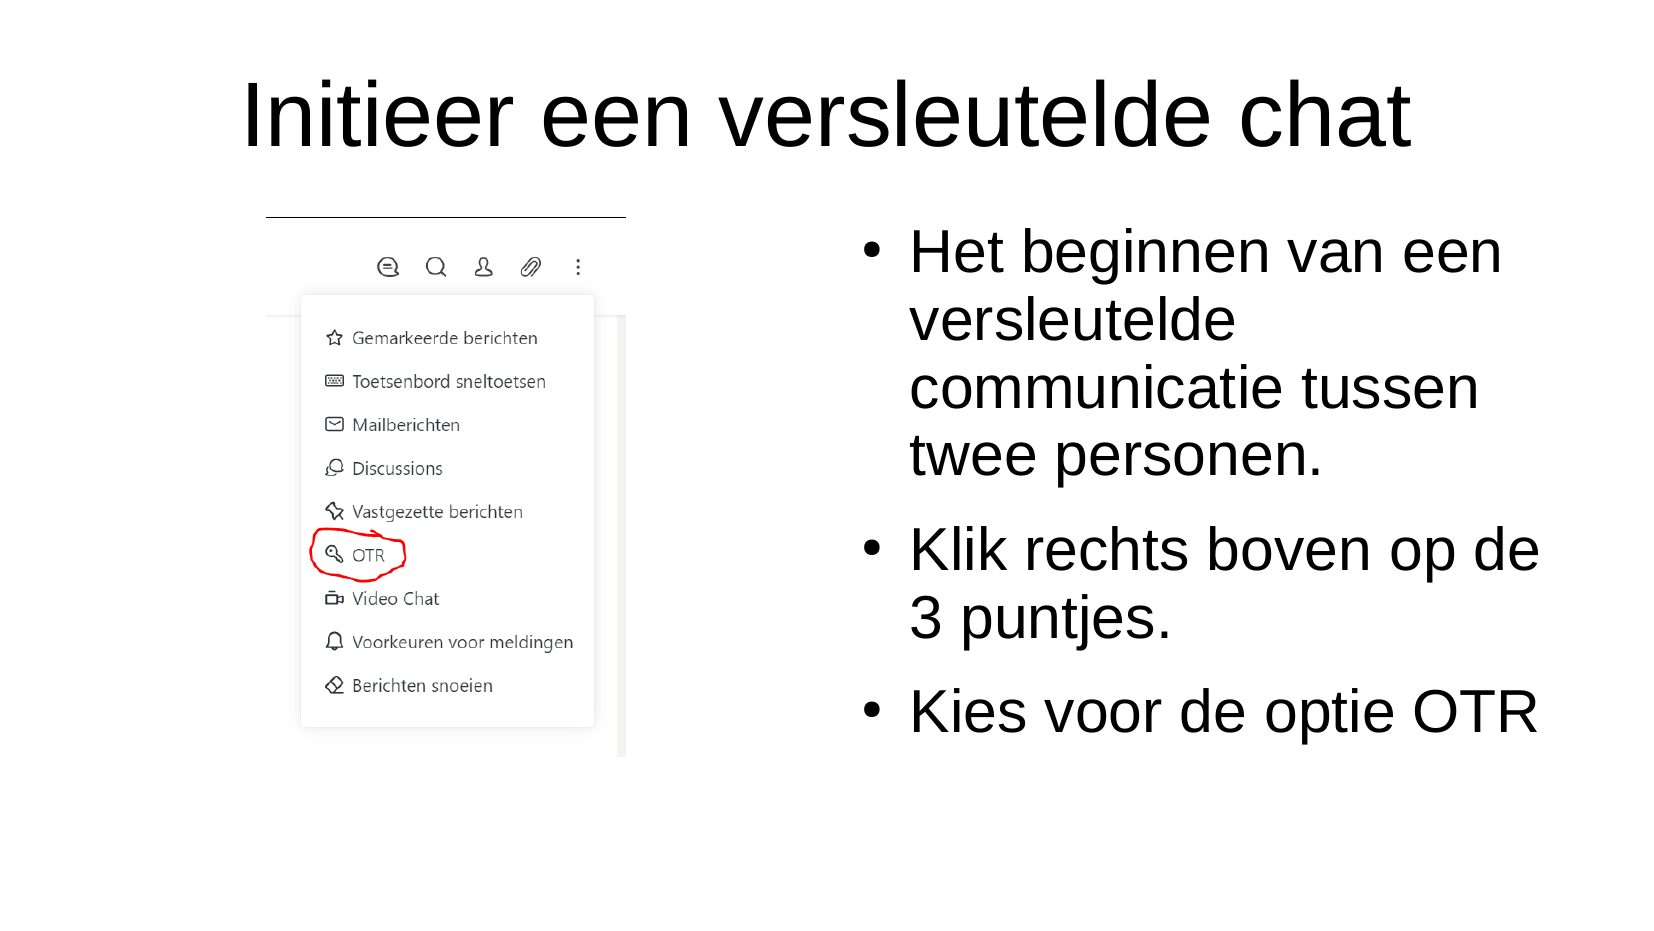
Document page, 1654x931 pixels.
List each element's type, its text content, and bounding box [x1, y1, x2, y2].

title Initieer een versleutelde chat [82, 37, 1571, 193]
picture [266, 217, 626, 758]
list Het beginnen van een versleutelde communicatie tussen twee personen. Klik rechts boven op de 3 puntjes. Kies voor de optie OTR [845, 217, 1572, 758]
